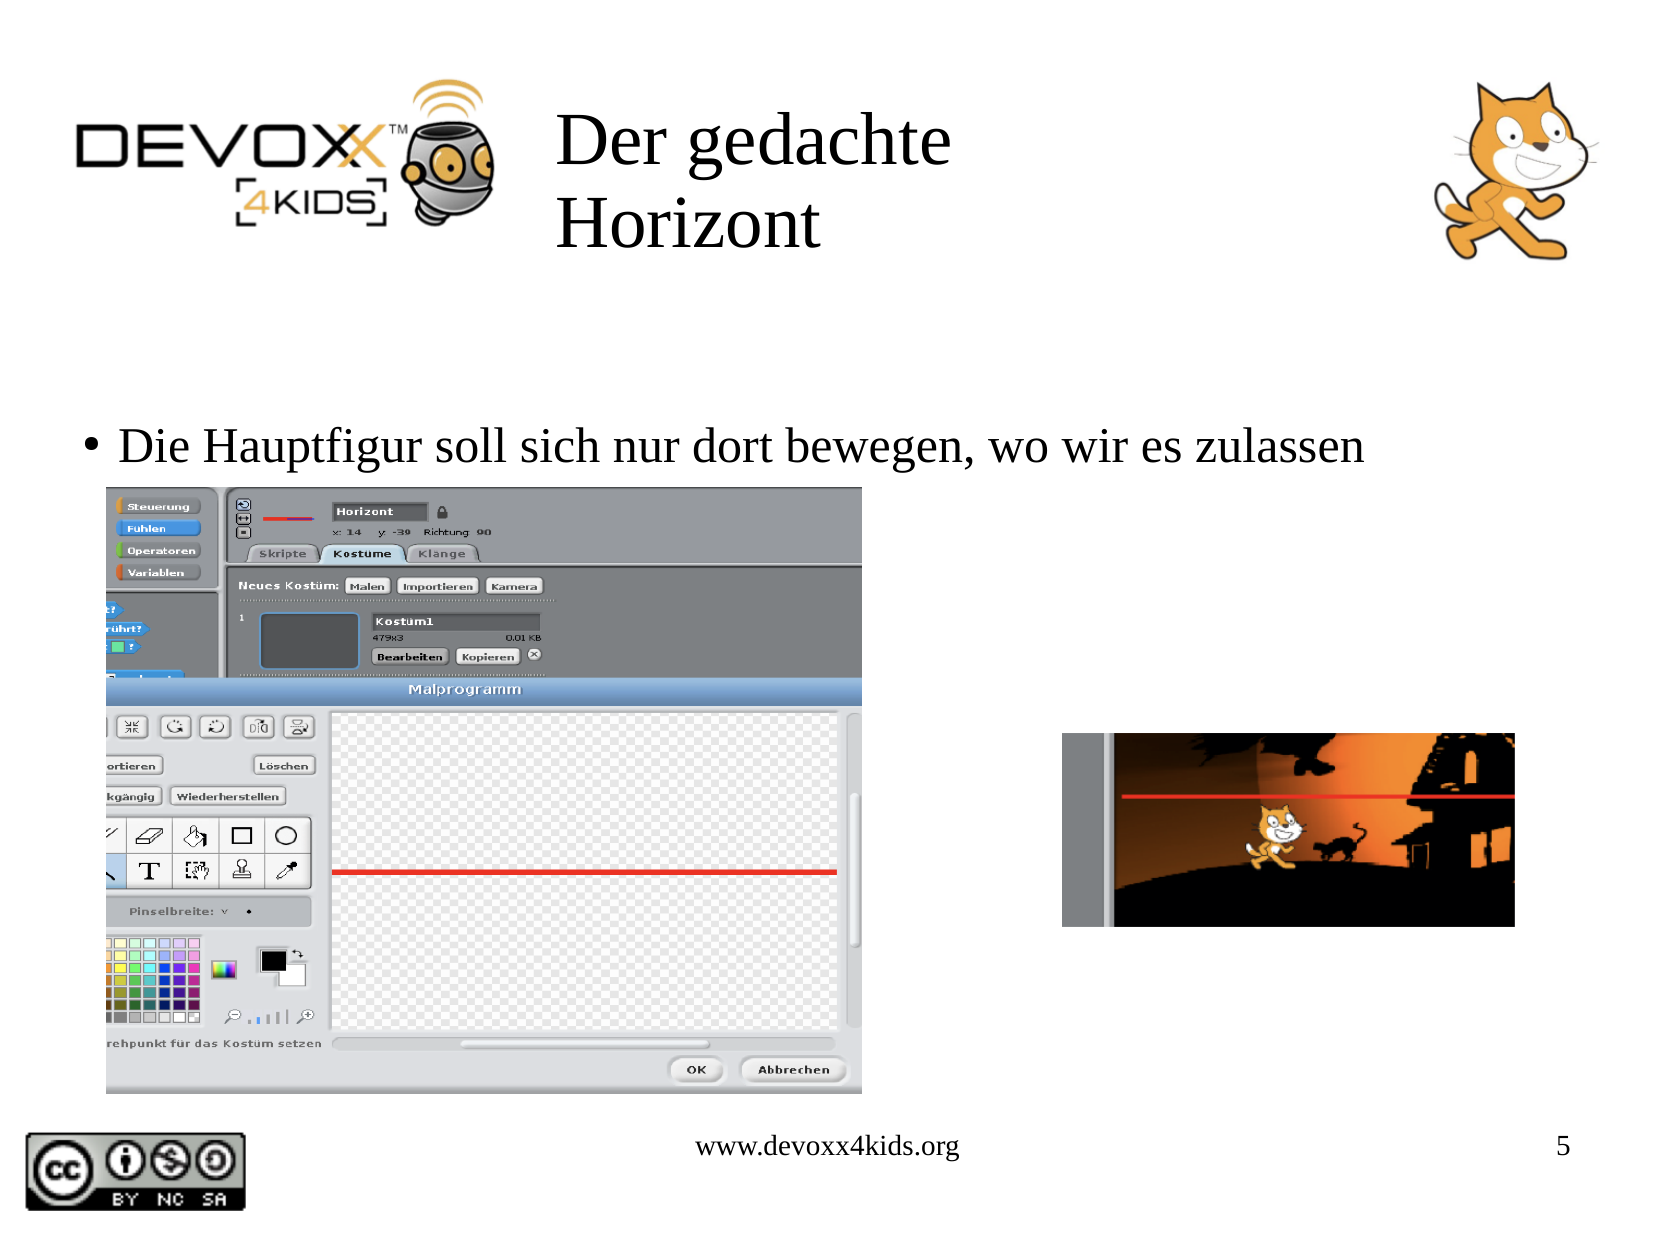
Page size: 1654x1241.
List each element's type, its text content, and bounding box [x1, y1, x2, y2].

subtitle Die Hauptfigur soll sich nur dort bewegen, wo wir es zulassen [82, 290, 1571, 1109]
picture [14, 1121, 249, 1212]
picture [1062, 732, 1518, 929]
picture [35, 58, 511, 255]
title Der gedachte Horizont [555, 78, 1347, 284]
picture [104, 484, 863, 1095]
picture [1431, 54, 1607, 272]
